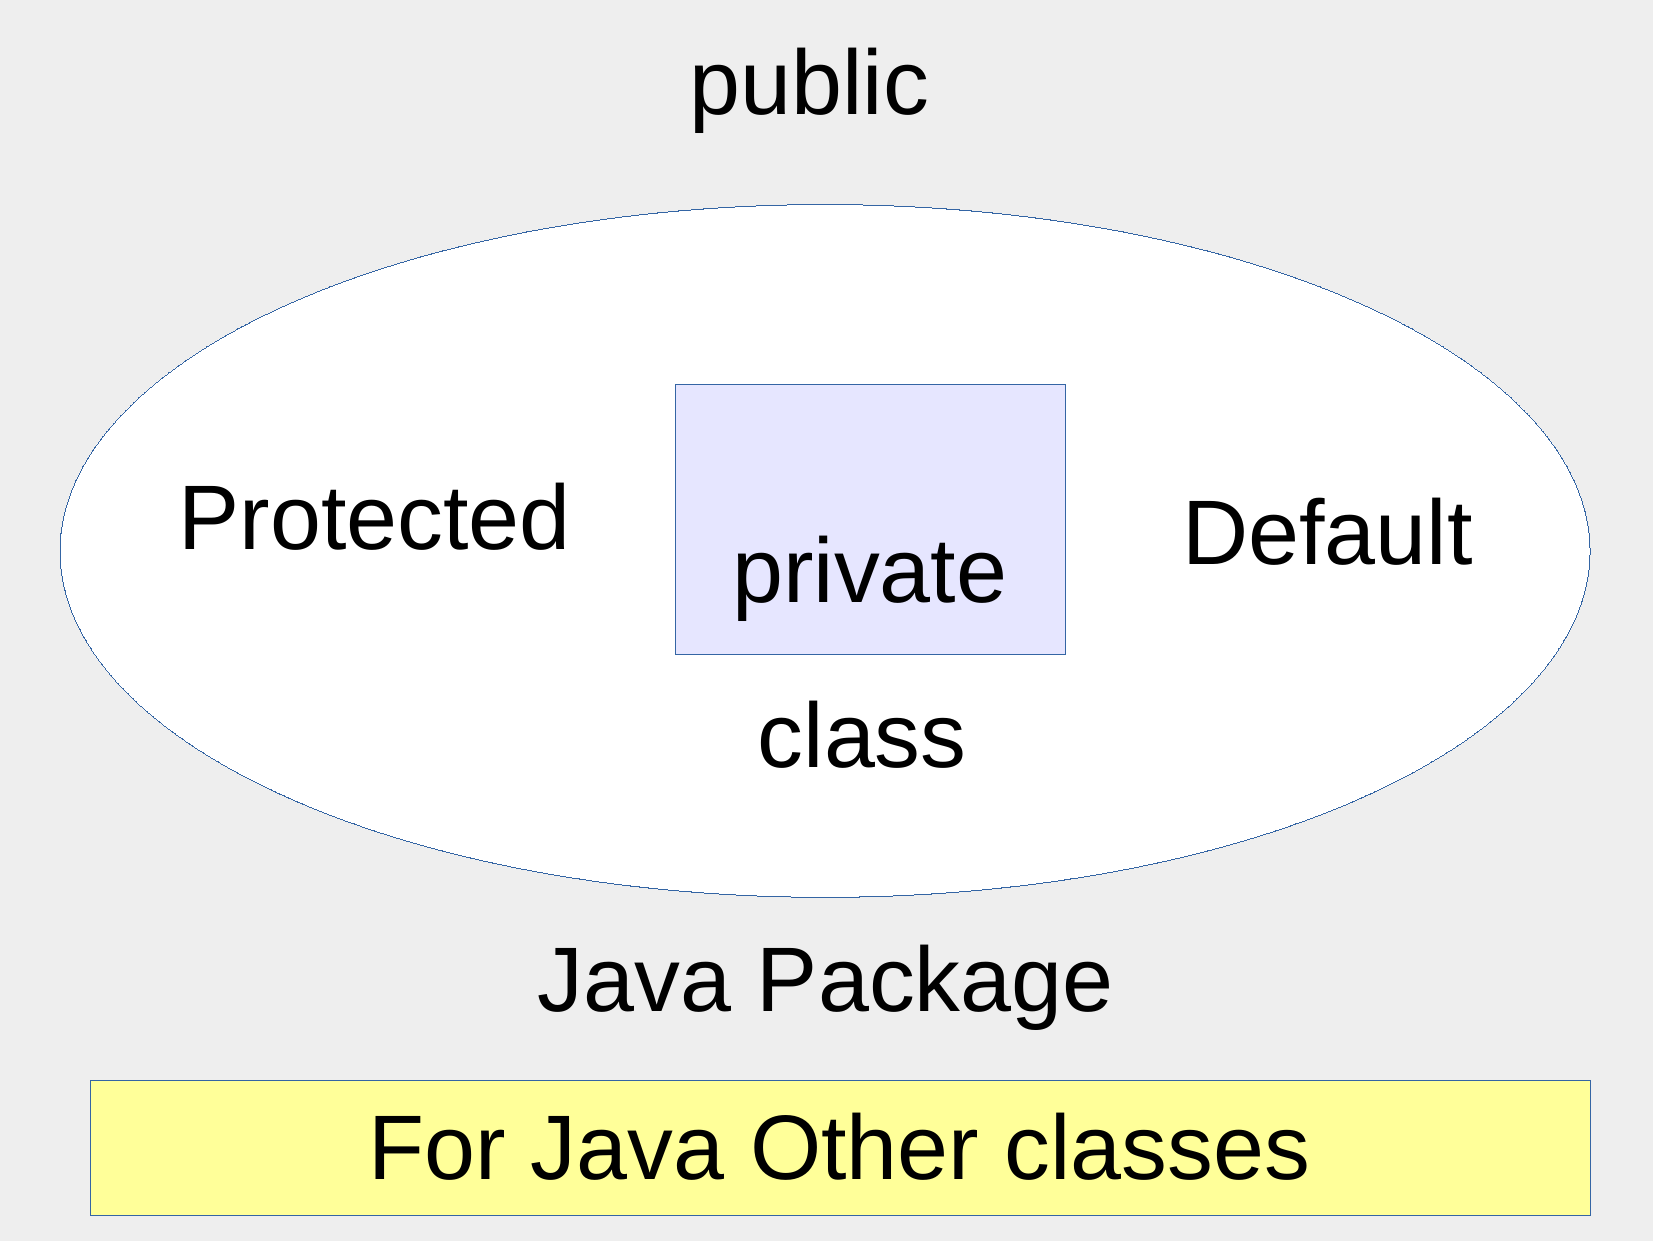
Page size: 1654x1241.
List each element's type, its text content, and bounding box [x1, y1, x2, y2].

text_box class [630, 676, 1096, 795]
text_box public [675, 24, 1036, 142]
text_box Protected [135, 459, 616, 577]
text_box Default [1125, 474, 1531, 592]
text_box For Java Other classes [90, 1080, 1591, 1216]
text_box private [675, 384, 1066, 655]
text_box Java Package [523, 921, 1214, 1039]
text_box [60, 204, 1591, 898]
